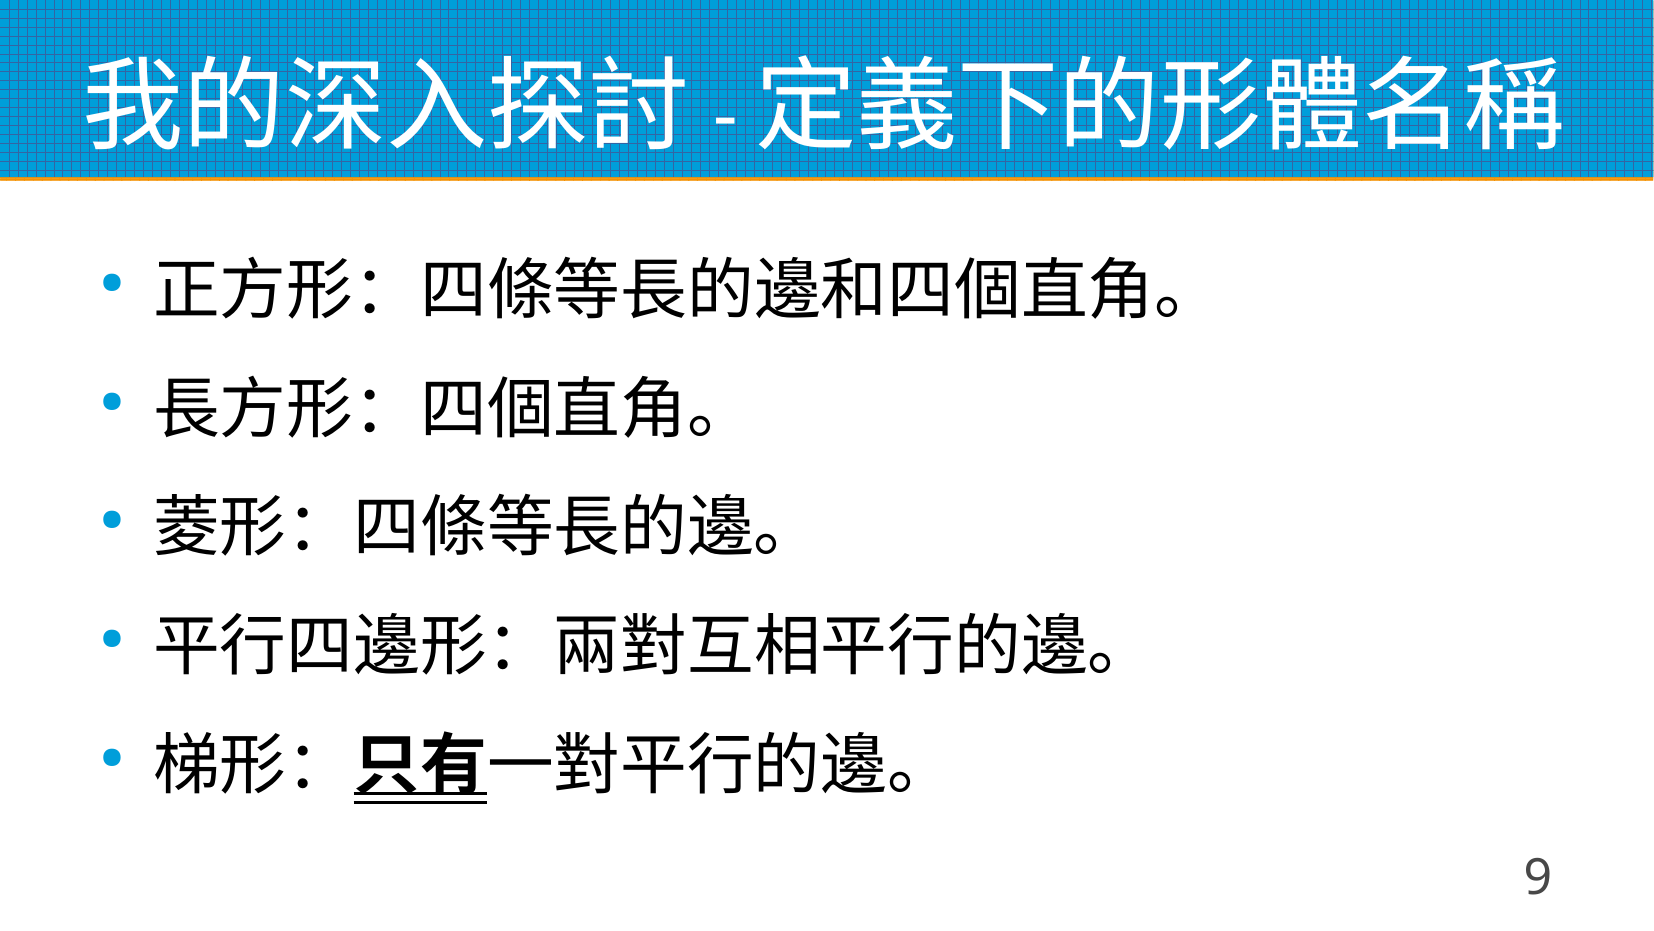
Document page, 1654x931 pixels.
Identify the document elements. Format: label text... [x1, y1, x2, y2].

list 正方形：四條等長的邊和四個直角。 長方形：四個直角。 菱形：四條等長的邊。 平行四邊形：兩對互相平行的邊。 梯形：只有一對平行的邊。 [82, 236, 1563, 811]
title 我的深入探討-定義下的形體名稱 [82, 14, 1571, 171]
